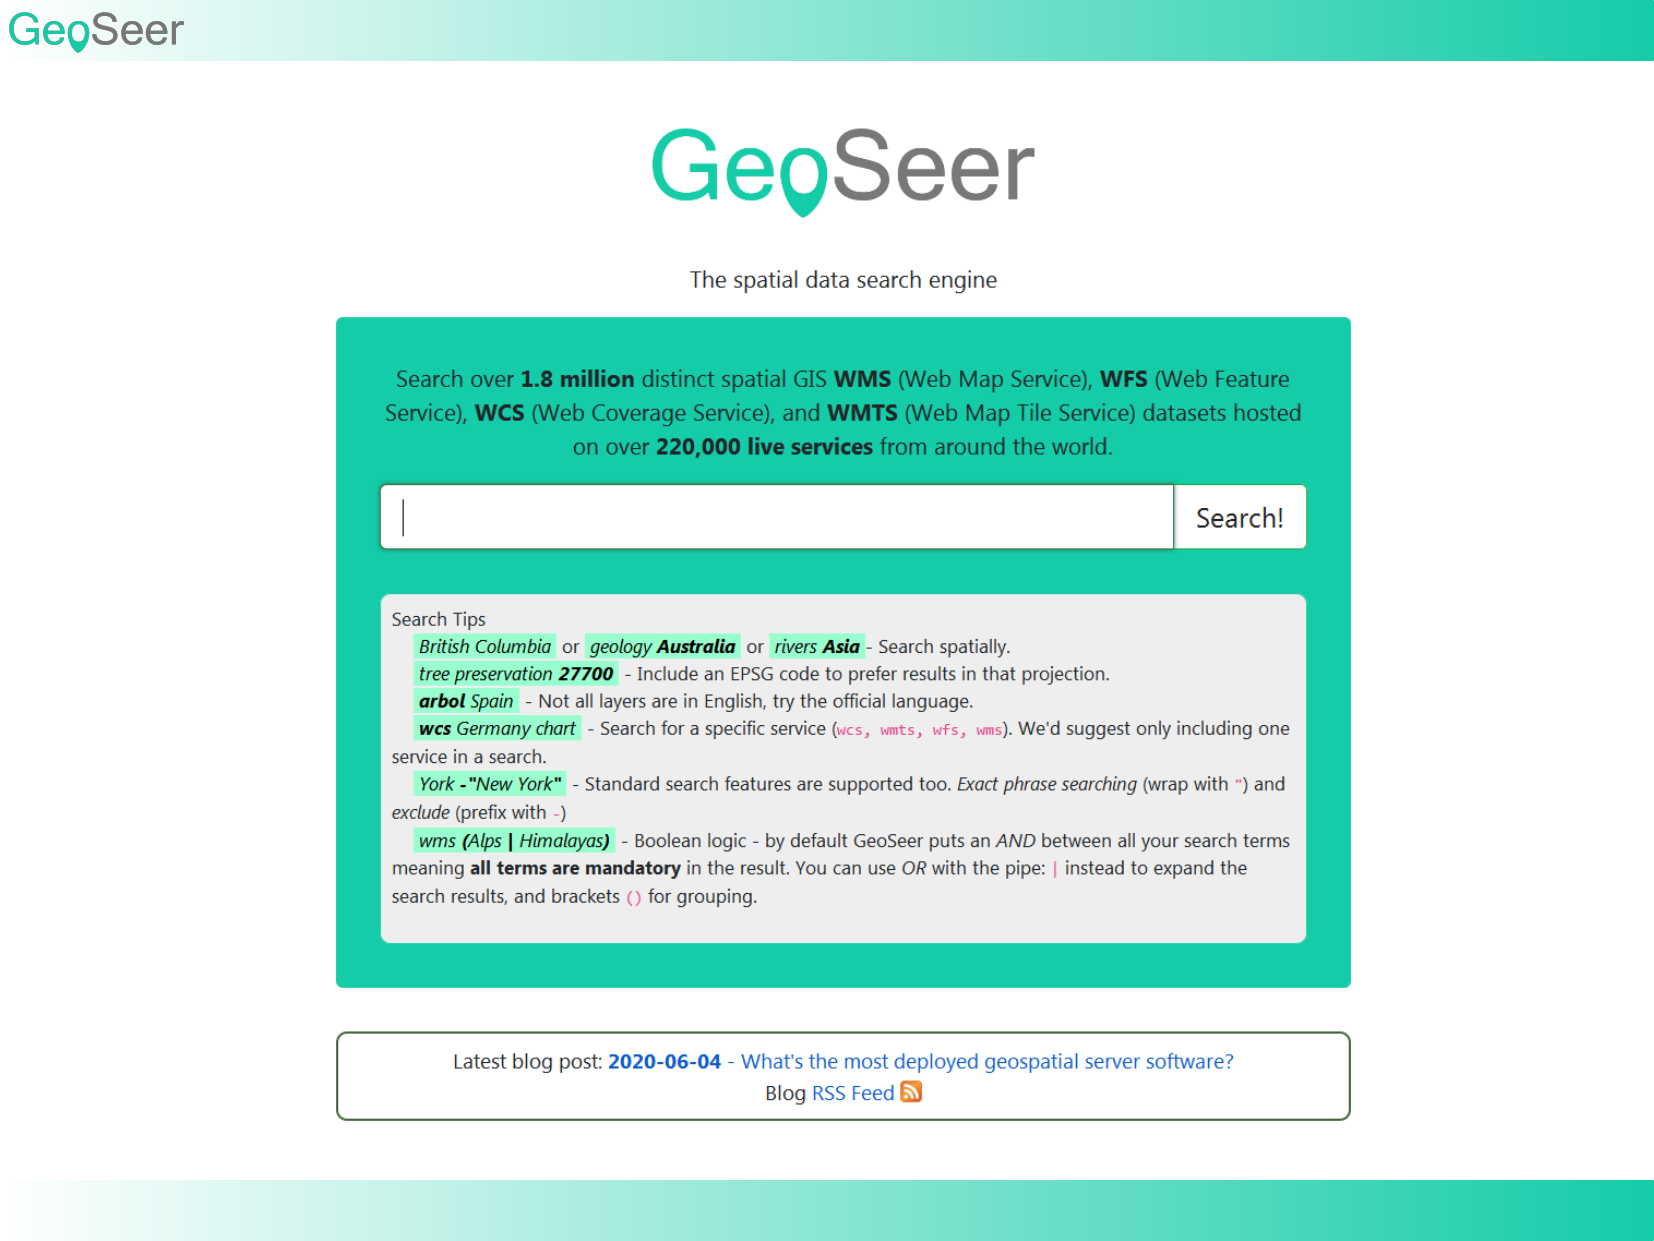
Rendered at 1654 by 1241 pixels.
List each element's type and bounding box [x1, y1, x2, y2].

picture [7, 10, 186, 55]
picture [287, 98, 1375, 1146]
